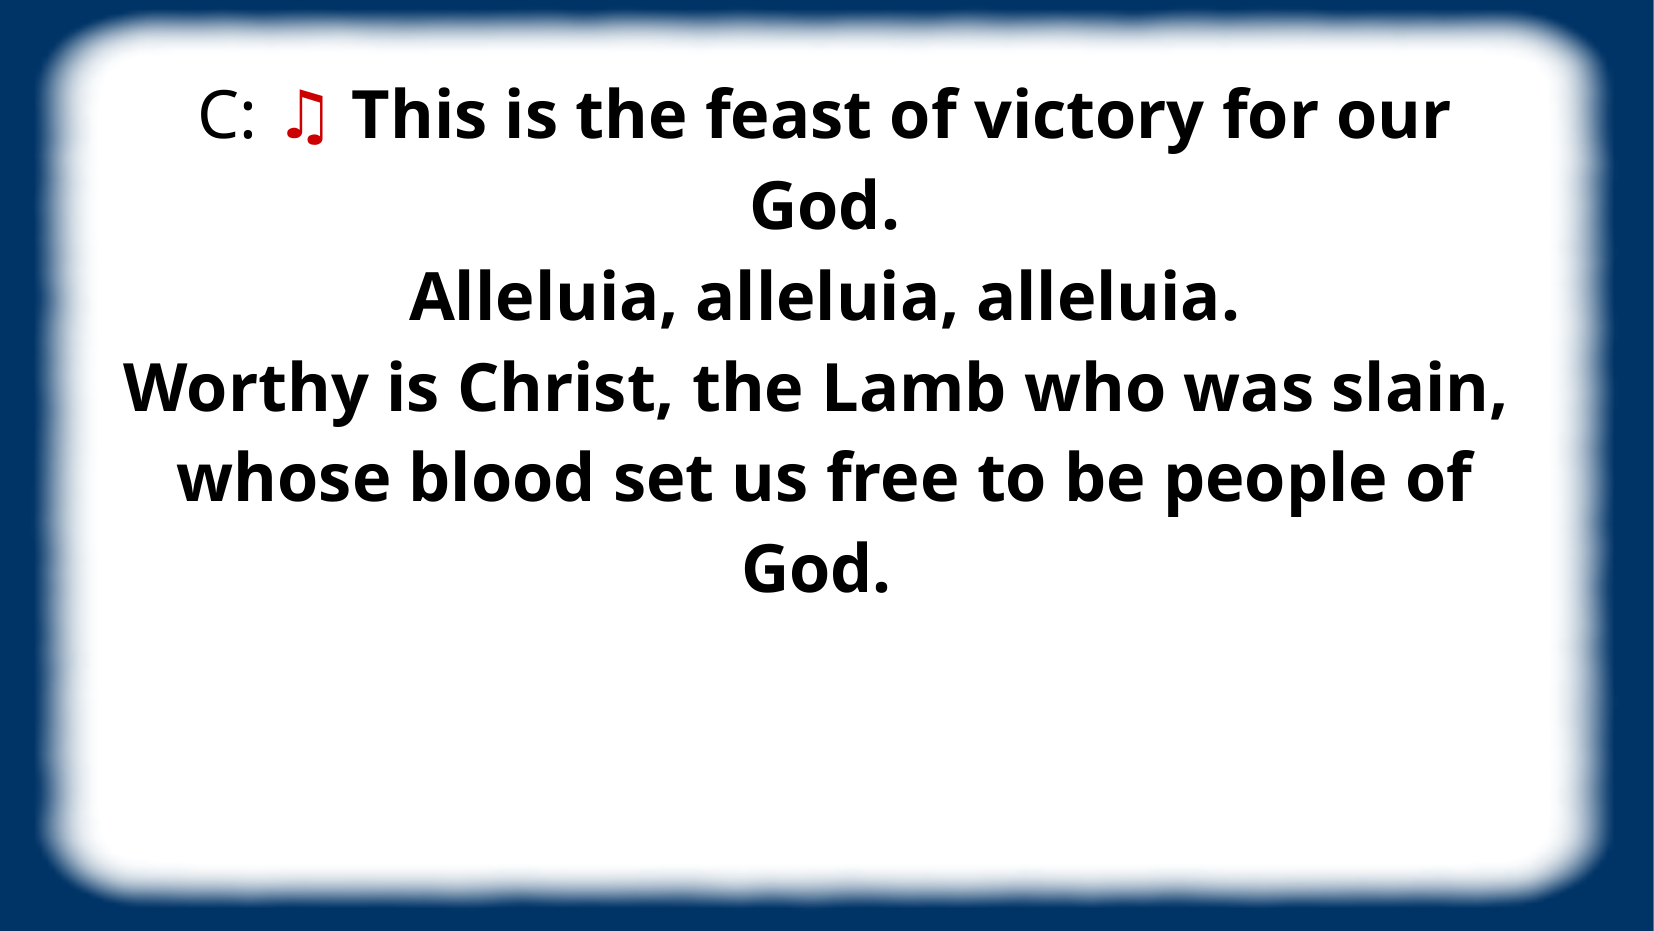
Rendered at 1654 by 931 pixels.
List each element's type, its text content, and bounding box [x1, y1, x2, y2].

picture [0, 0, 1654, 931]
text_box C: ♫ This is the feast of victory for our God. Alleluia, alleluia, alleluia. Worthy is Christ, the Lamb who was slain, whose blood set us free to be people of God. [105, 60, 1546, 451]
